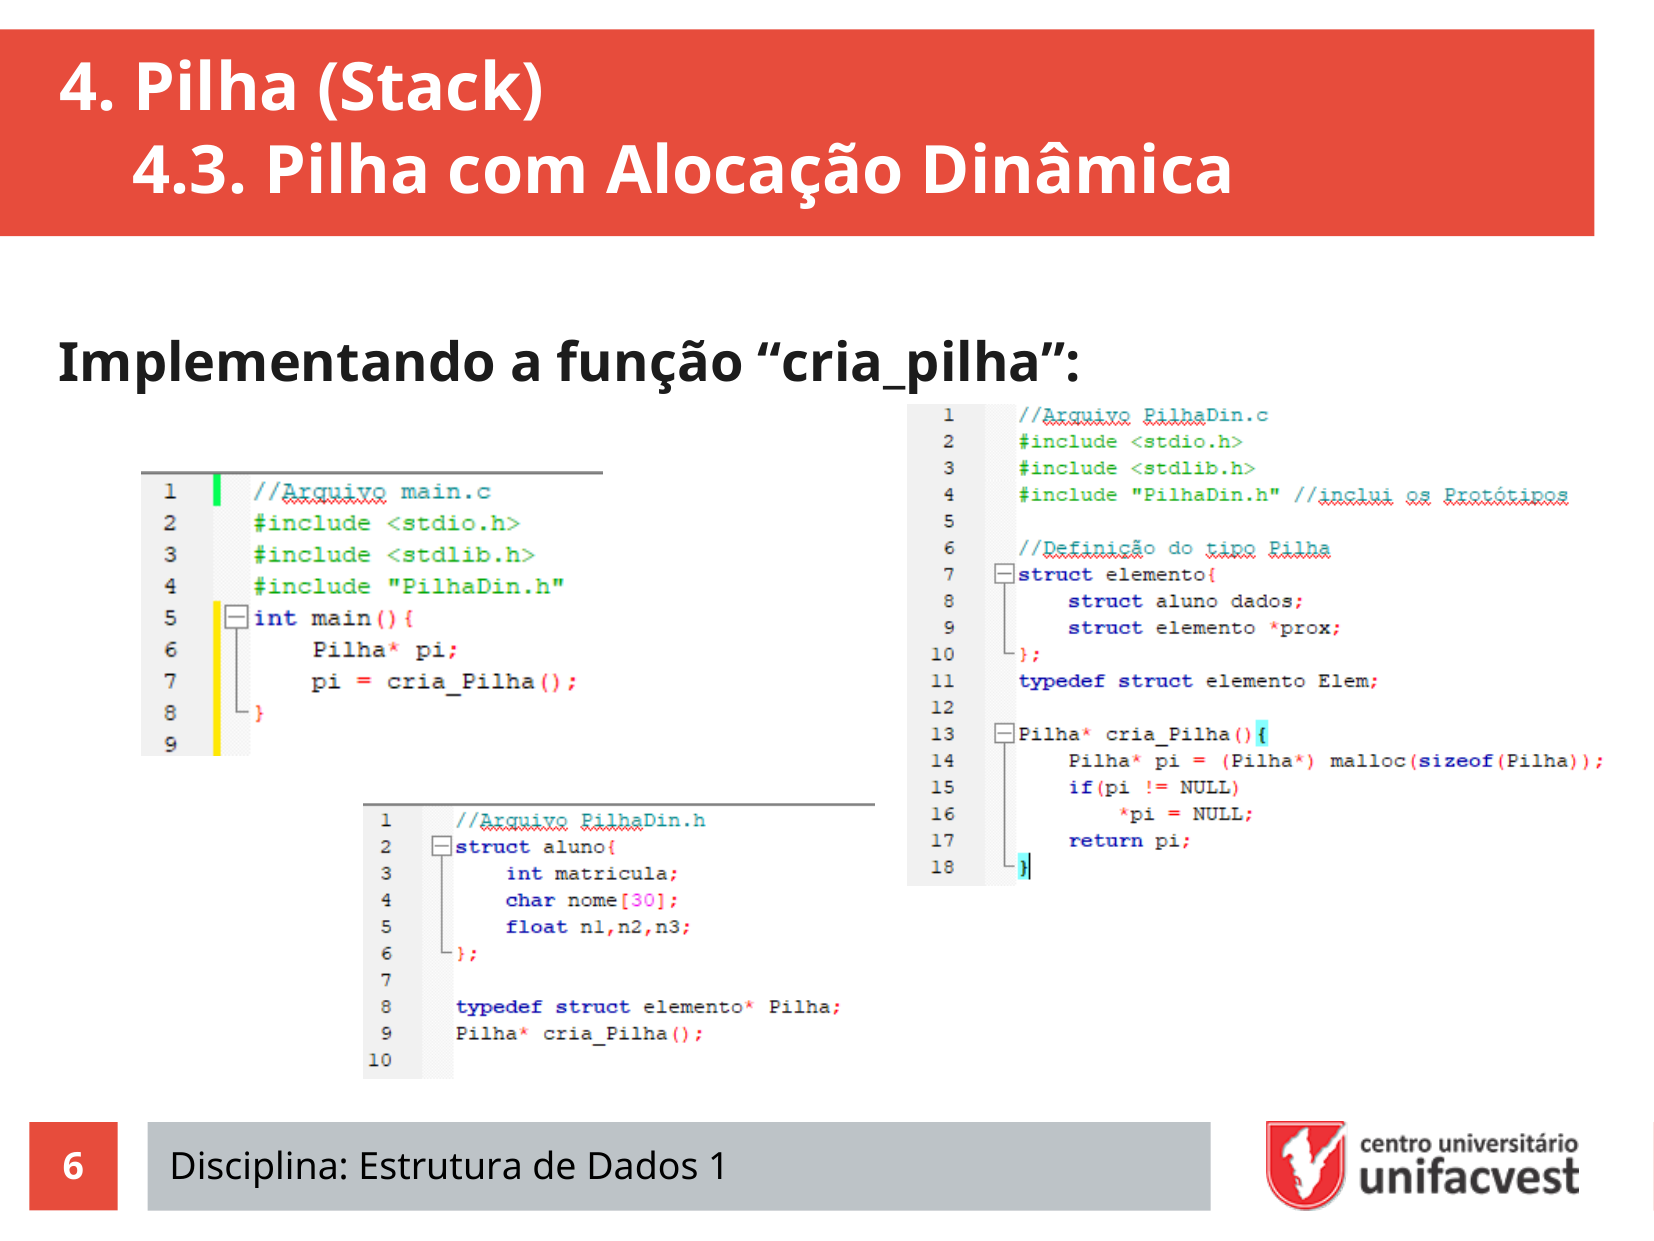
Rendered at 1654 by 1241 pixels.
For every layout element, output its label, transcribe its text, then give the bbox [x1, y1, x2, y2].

picture [141, 471, 603, 756]
text_box Disciplina: Estrutura de Dados 1 [154, 1132, 1205, 1196]
title 4. Pilha (Stack) 4.3. Pilha com Alocação Dinâmica [59, 59, 1595, 207]
picture [363, 803, 875, 1079]
picture [1266, 1121, 1579, 1211]
text_box [1238, 1120, 1654, 1212]
list Implementando a função “cria_pilha”: [59, 324, 1566, 1093]
picture [907, 404, 1619, 886]
